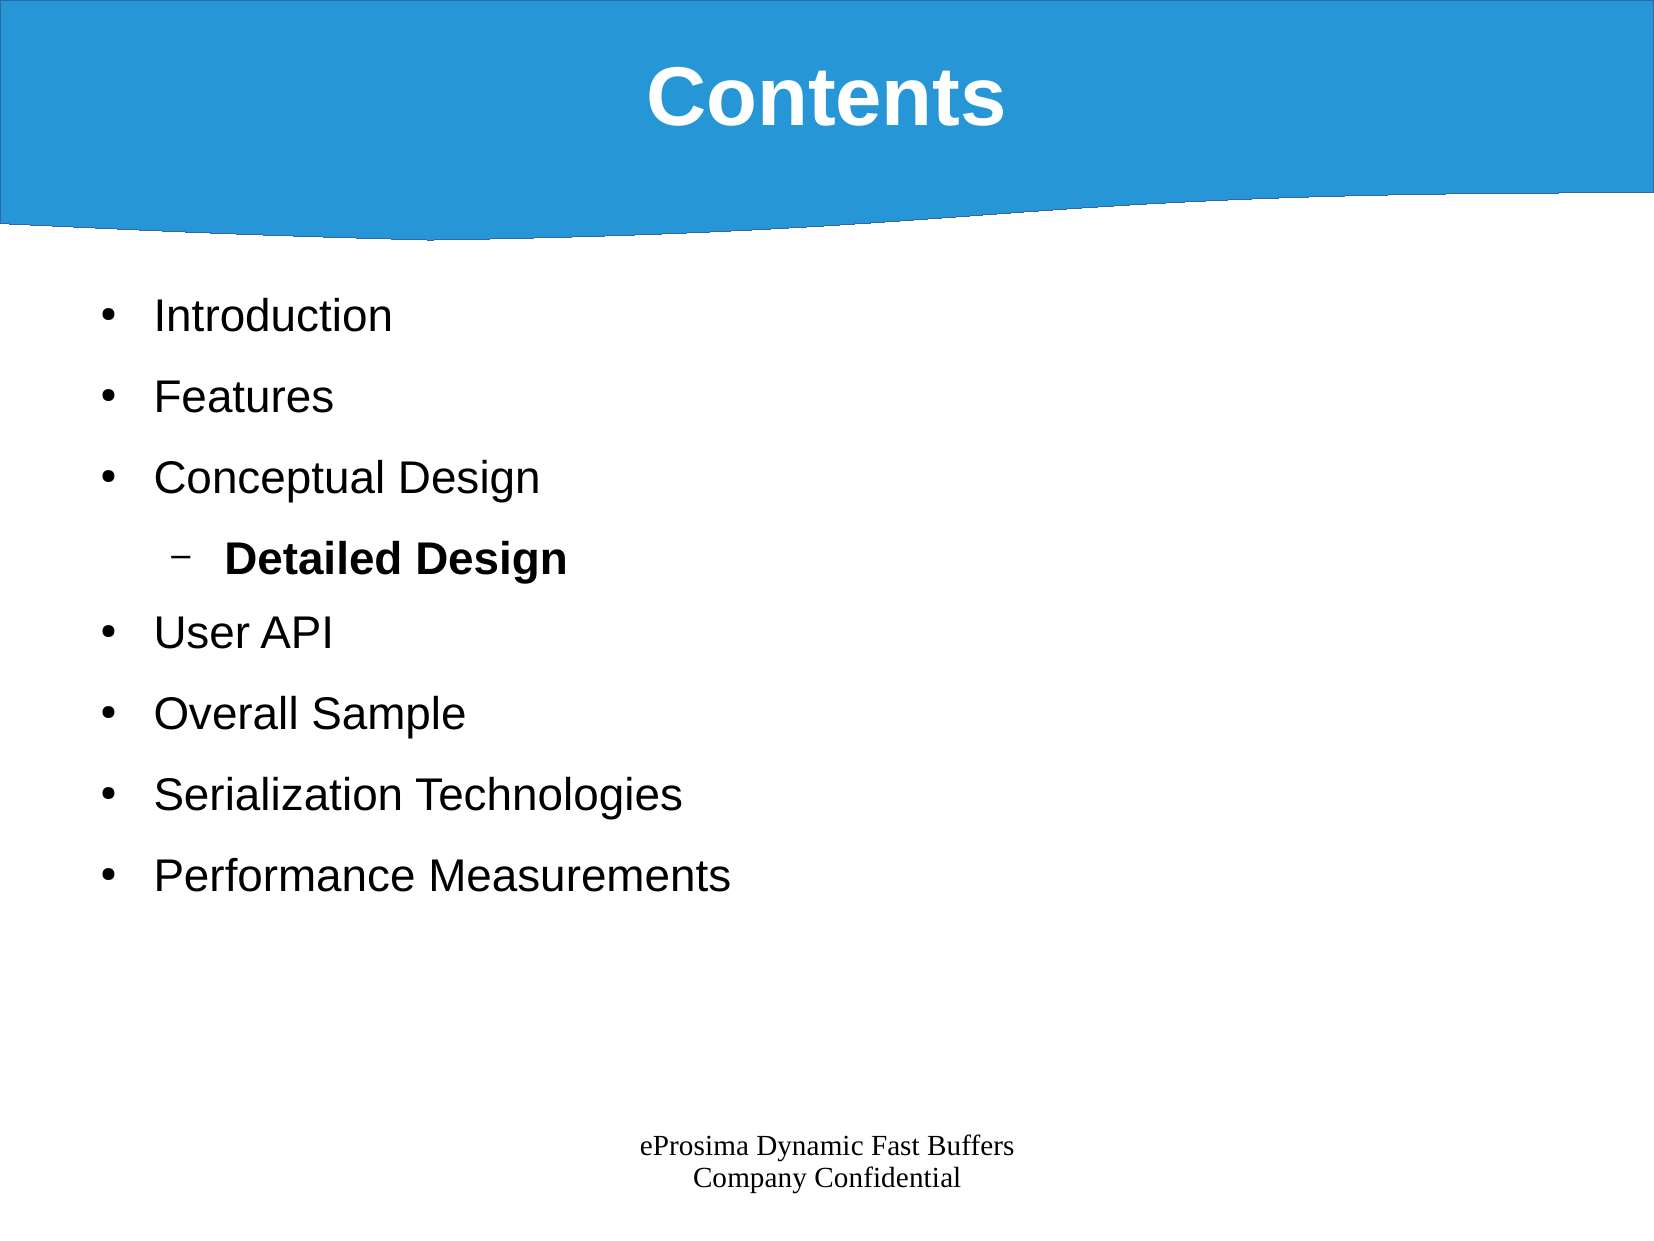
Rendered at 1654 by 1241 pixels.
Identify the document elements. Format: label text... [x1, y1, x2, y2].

list Introduction Features Conceptual Design Detailed Design User API Overall Sample Serialization Technologies Performance Measurements [82, 290, 1571, 1216]
text_box Contents [0, 0, 1654, 241]
